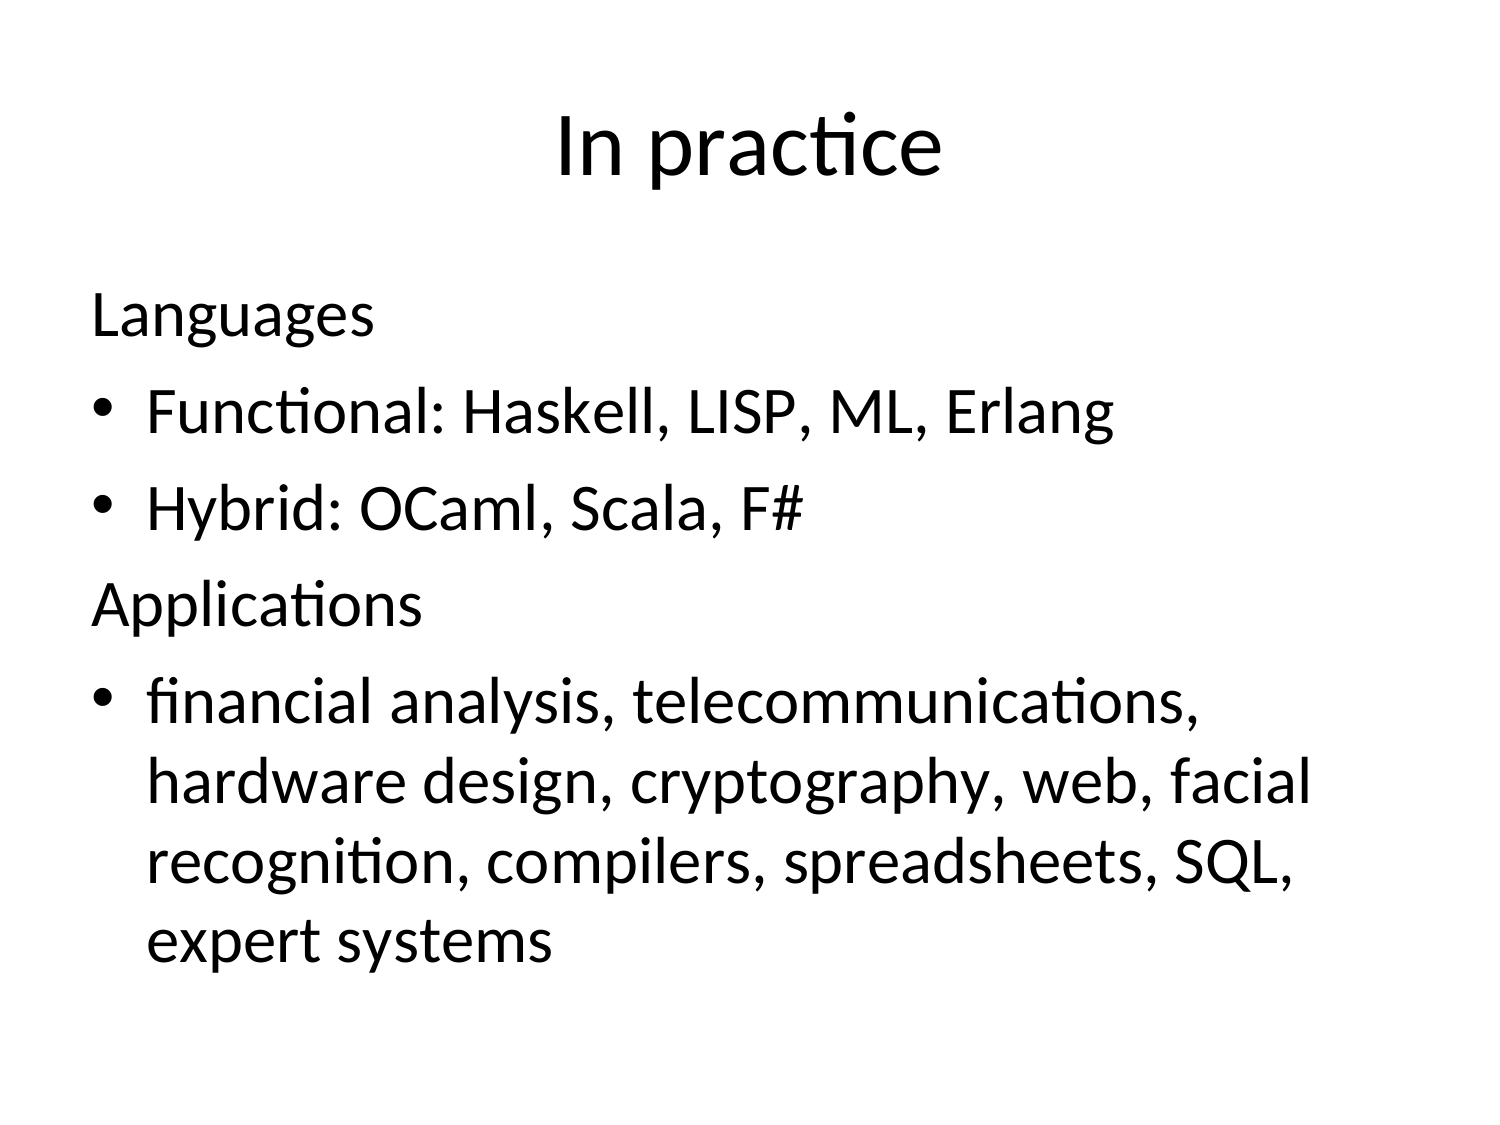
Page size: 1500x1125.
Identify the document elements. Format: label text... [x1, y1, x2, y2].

text_box Languages Functional: Haskell, LISP, ML, Erlang Hybrid: OCaml, Scala, F# Applications financial analysis, telecommunications, hardware design, cryptography, web, facial recognition, compilers, spreadsheets, SQL, expert systems [75, 262, 1426, 1005]
text_box In practice [75, 45, 1426, 233]
